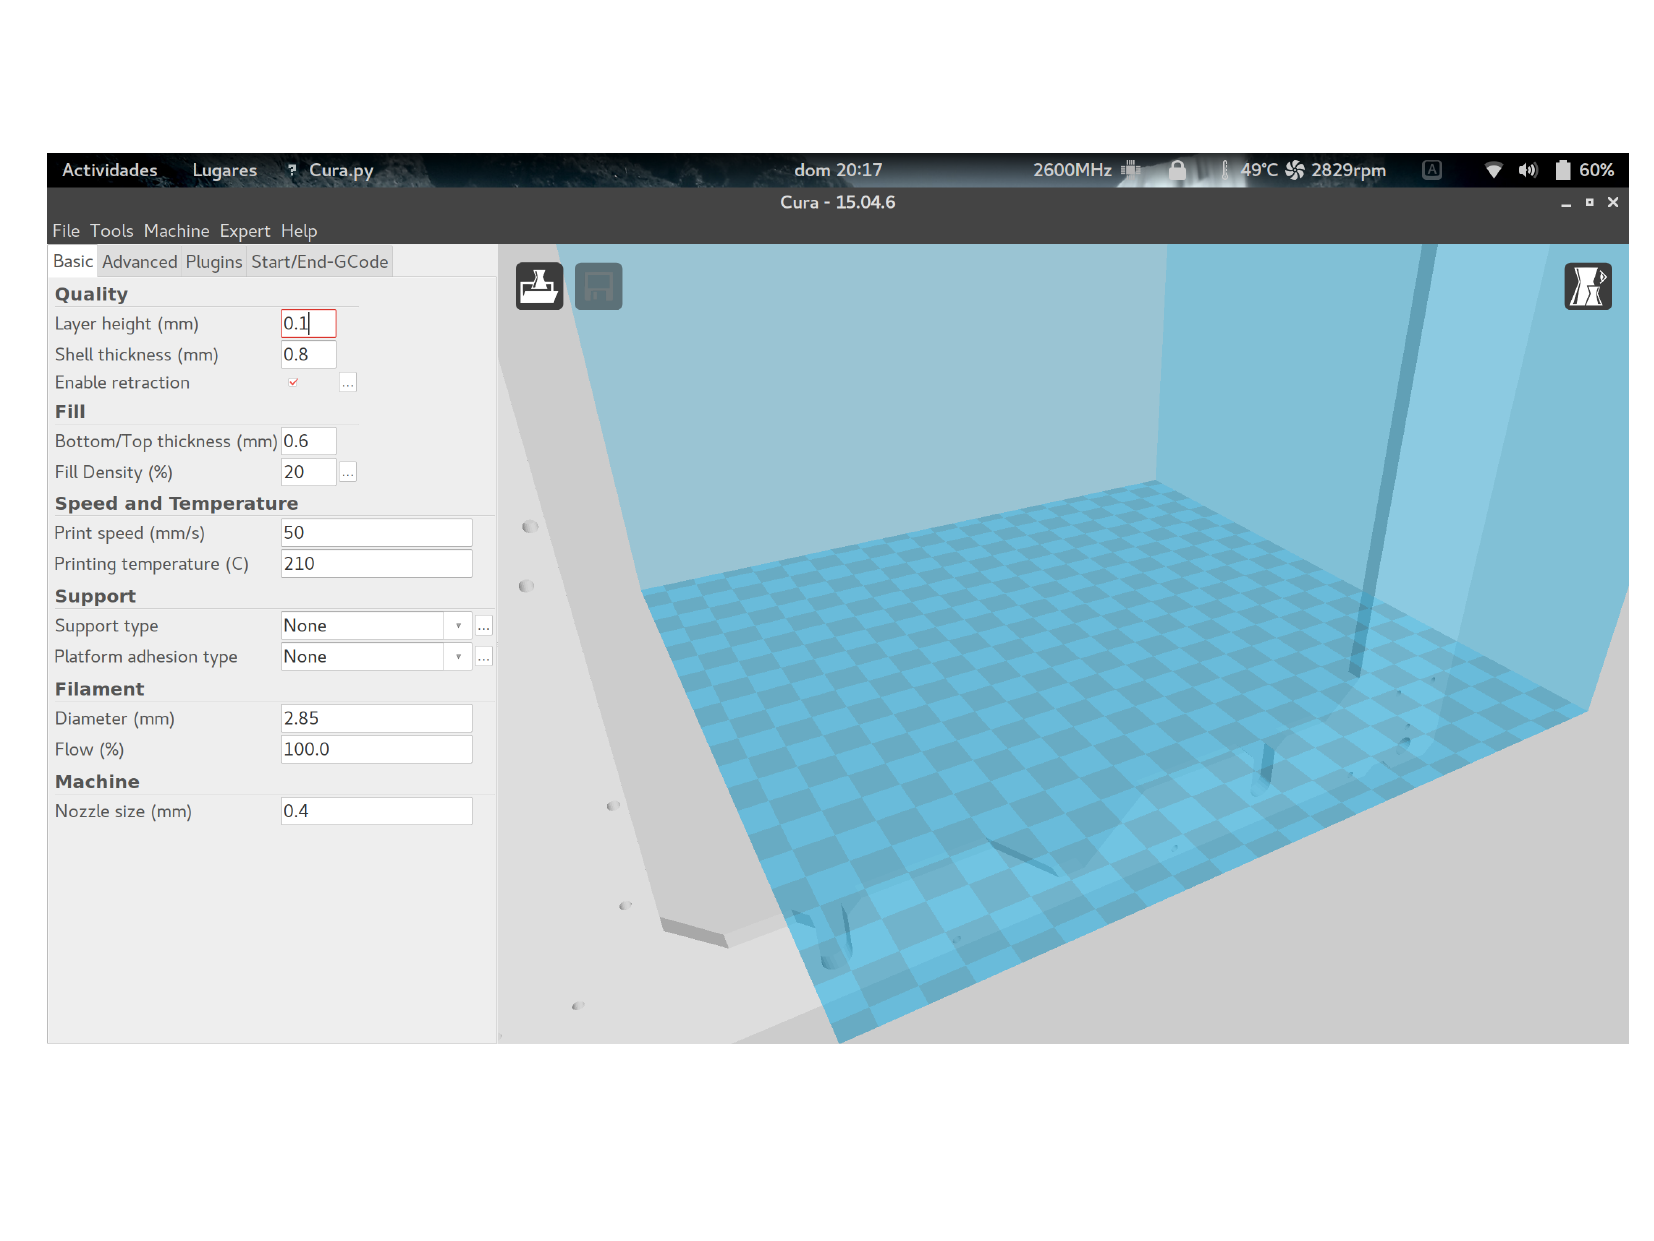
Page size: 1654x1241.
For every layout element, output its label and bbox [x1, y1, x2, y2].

picture [47, 153, 1629, 1044]
